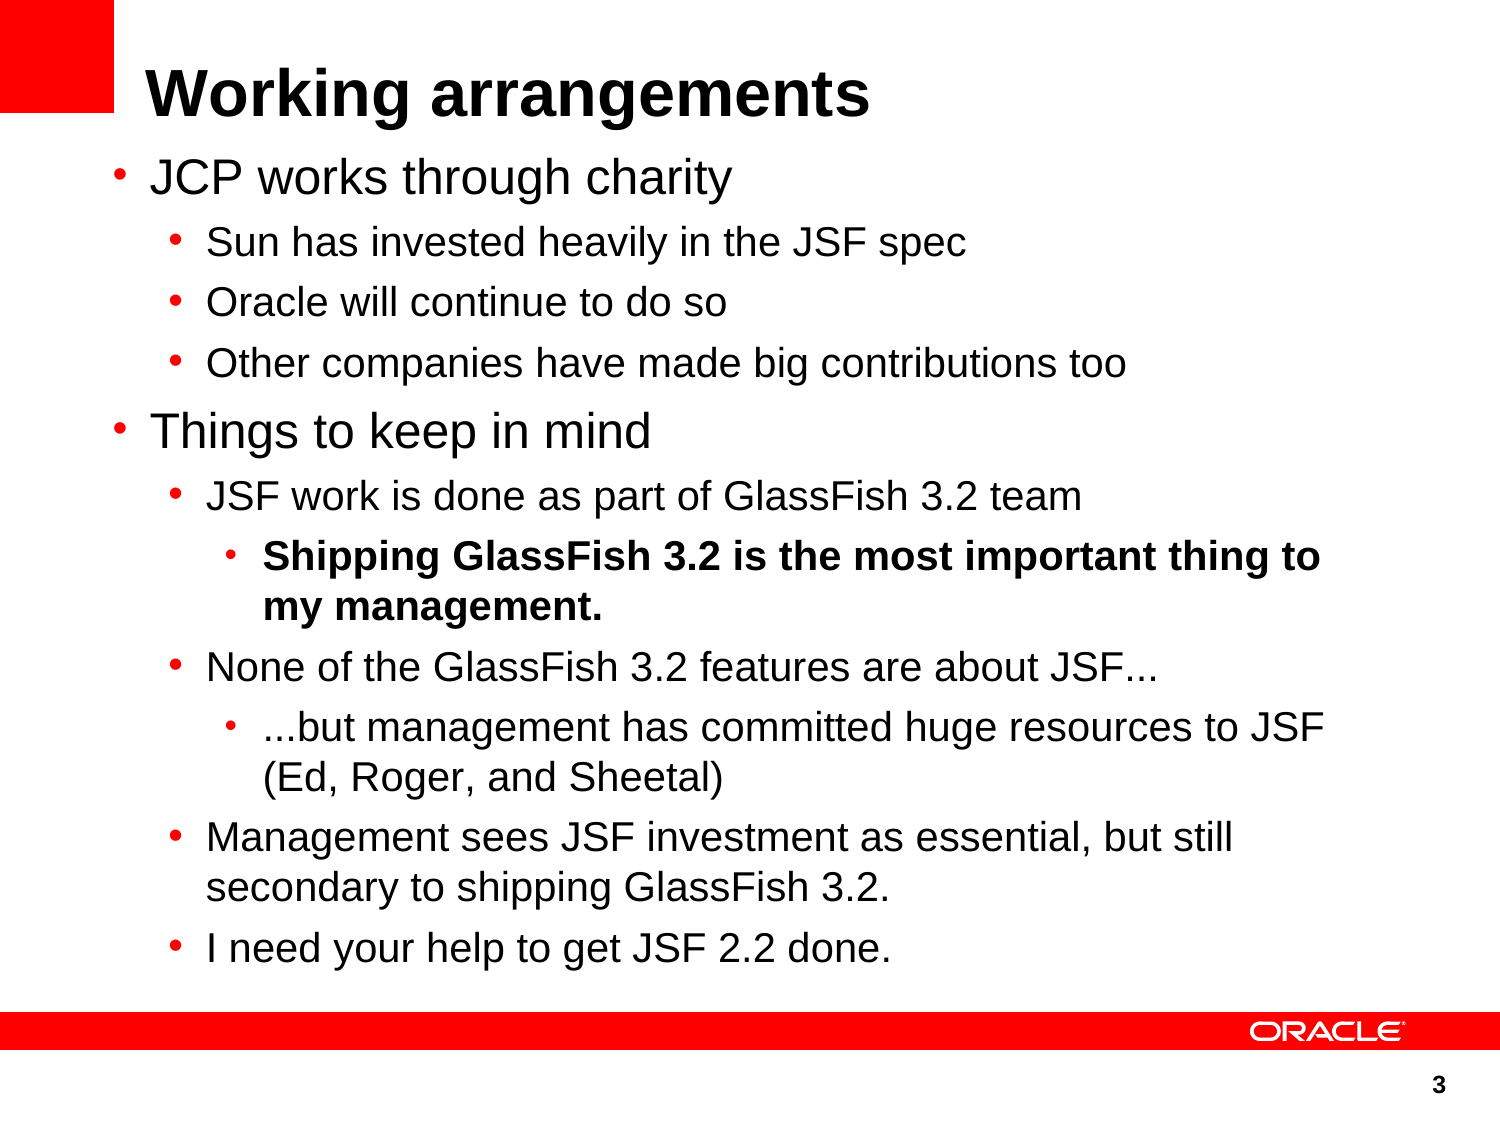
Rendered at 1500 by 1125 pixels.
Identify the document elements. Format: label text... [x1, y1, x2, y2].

picture [0, 0, 114, 113]
list JCP works through charity Sun has invested heavily in the JSF spec Oracle will continue to do so Other companies have made big contributions too Things to keep in mind JSF work is done as part of GlassFish 3.2 team Shipping GlassFish 3.2 is the most important thing to my management. None of the GlassFish 3.2 features are about JSF... ...but management has committed huge resources to JSF (Ed, Roger, and Sheetal) Management sees JSF investment as essential, but still secondary to shipping GlassFish 3.2. I need your help to get JSF 2.2 done. [112, 144, 1349, 973]
picture [0, 1012, 1500, 1050]
title Working arrangements [145, 49, 1390, 205]
